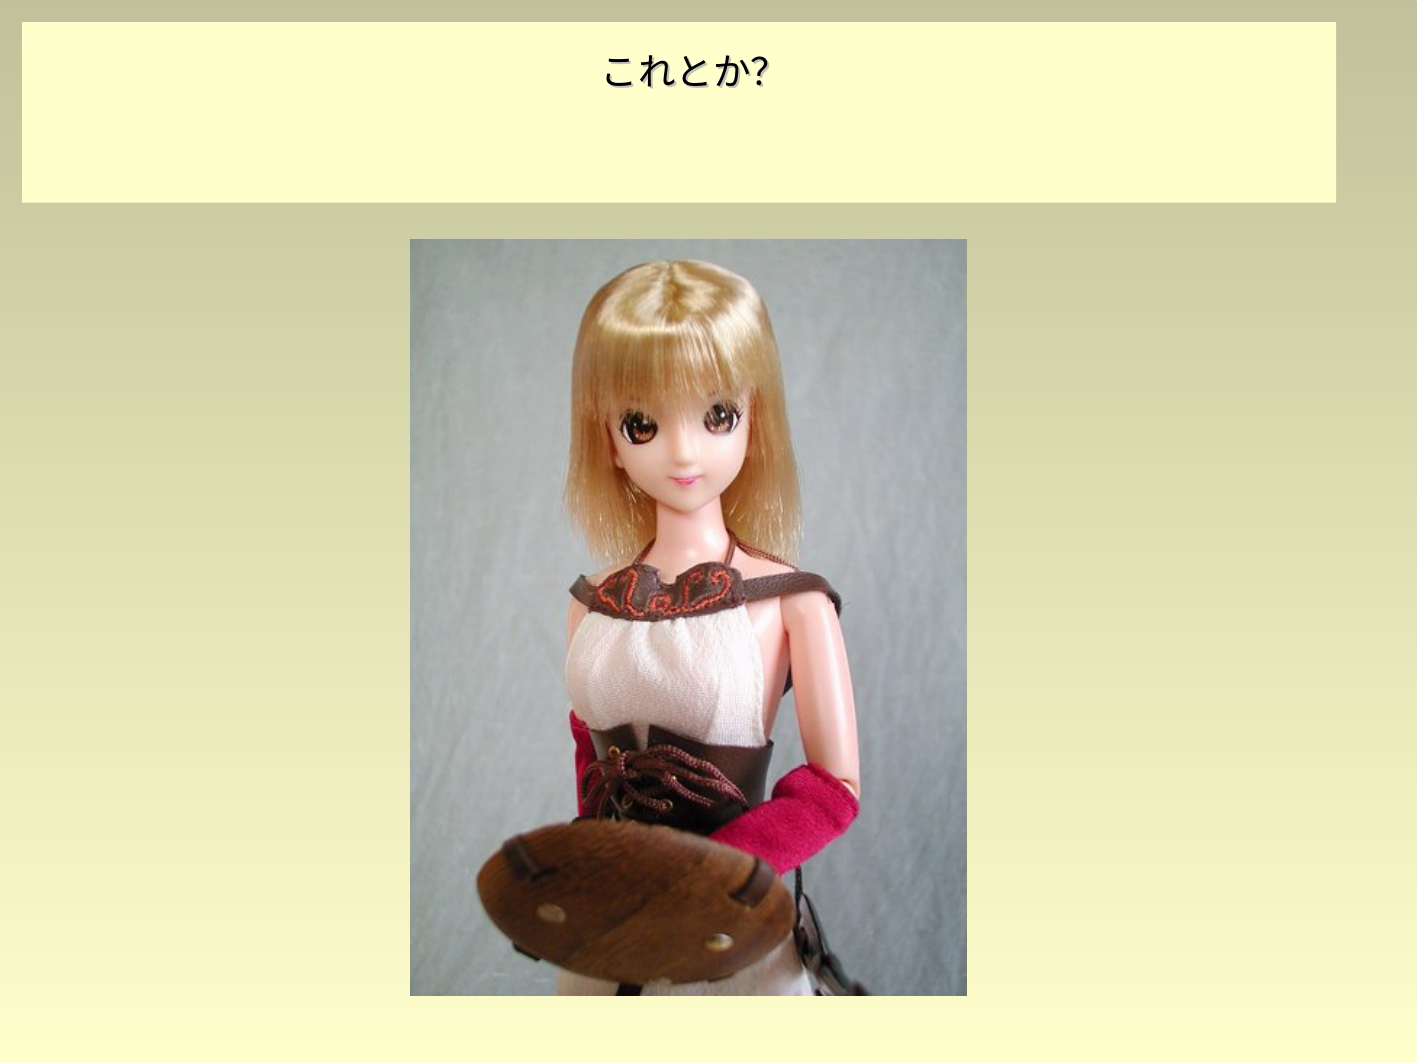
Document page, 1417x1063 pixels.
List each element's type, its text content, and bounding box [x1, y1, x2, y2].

text_box これとか？ [23, 35, 1366, 301]
picture [410, 239, 967, 996]
text_box [22, 22, 1337, 203]
